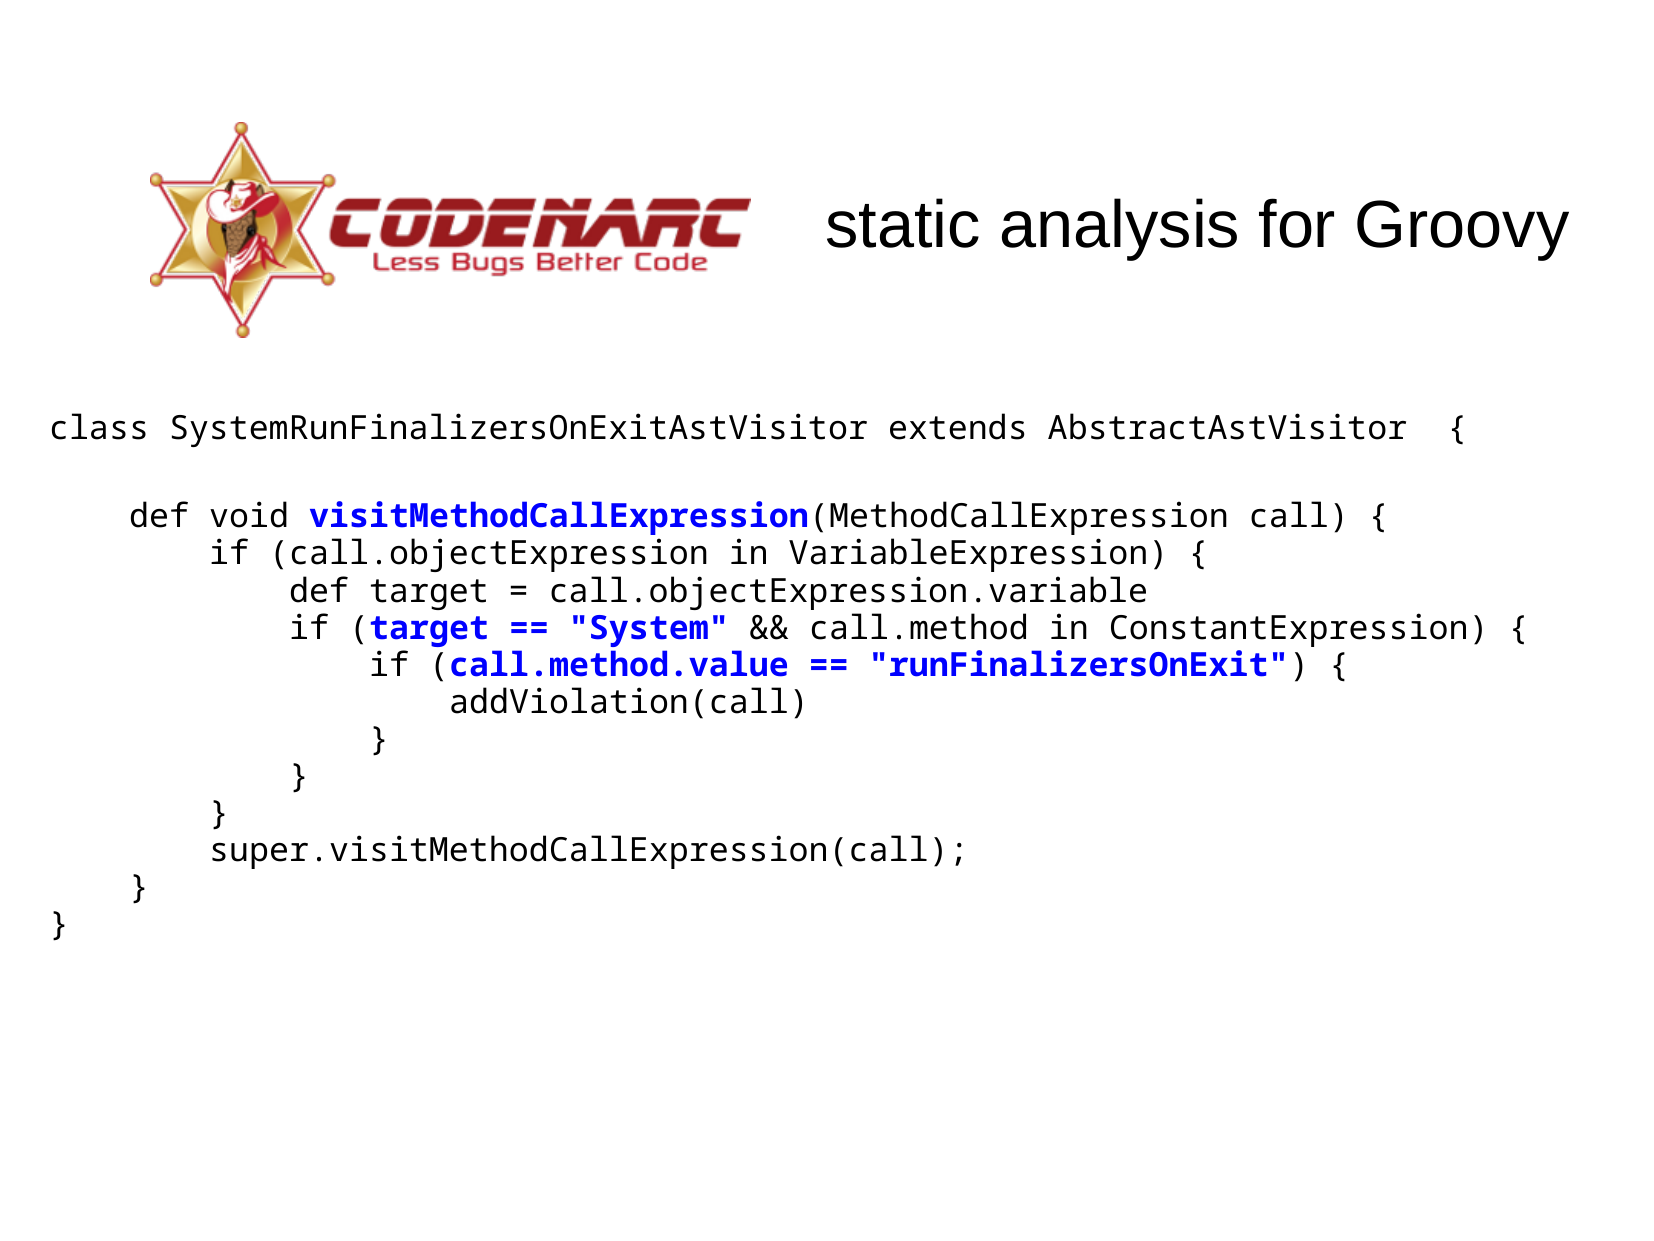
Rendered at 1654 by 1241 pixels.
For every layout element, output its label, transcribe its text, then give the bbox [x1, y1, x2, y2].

text_box class SystemRunFinalizersOnExitAstVisitor extends AbstractAstVisitor { def void visitMethodCallExpression(MethodCallExpression call) { if (call.objectExpression in VariableExpression) { def target = call.objectExpression.variable if (target == "System" && call.method in ConstantExpression) { if (call.method.value == "runFinalizersOnExit") { addViolation(call) } } } super.visitMethodCallExpression(call); } } [34, 402, 1620, 1041]
picture [150, 122, 751, 338]
list static analysis for Groovy [82, 187, 1571, 402]
